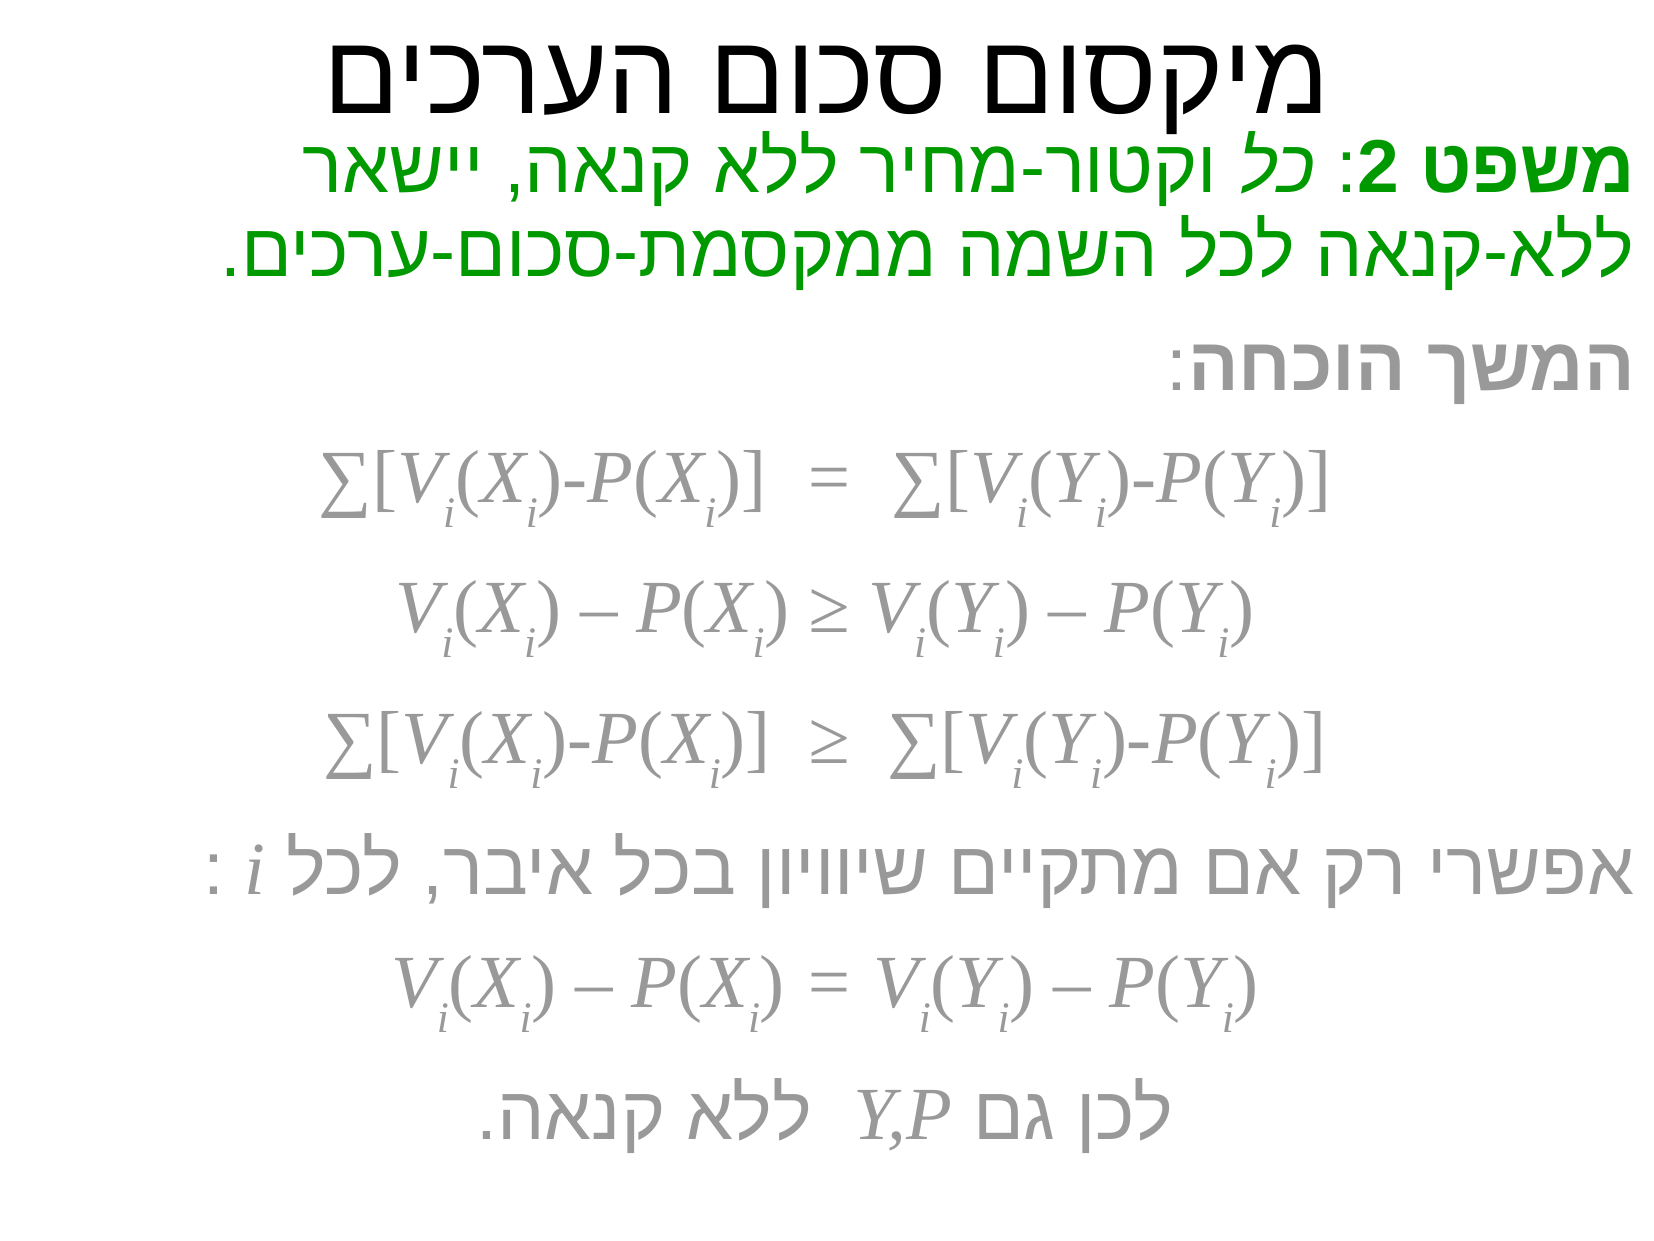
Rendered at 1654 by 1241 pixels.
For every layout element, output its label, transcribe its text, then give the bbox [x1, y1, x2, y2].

list משפט 2: כל וקטור-מחיר ללא קנאה, יישאר ללא-קנאה לכל השמה ממקסמת-סכום-ערכים. המשך הוכחה: ∑[Vi(Xi)-P(Xi)] = ∑[Vi(Yi)-P(Yi)] Vi(Xi) – P(Xi) ≥ Vi(Yi) – P(Yi) ∑[Vi(Xi)-P(Xi)] ≥ ∑[Vi(Yi)-P(Yi)] אפשרי רק אם מתקיים שיוויון בכל איבר, לכל i : Vi(Xi) – P(Xi) = Vi(Yi) – P(Yi) לכן גם Y,P ללא קנאה. [15, 124, 1636, 1201]
title מיקסום סכום הערכים [0, 0, 1654, 151]
